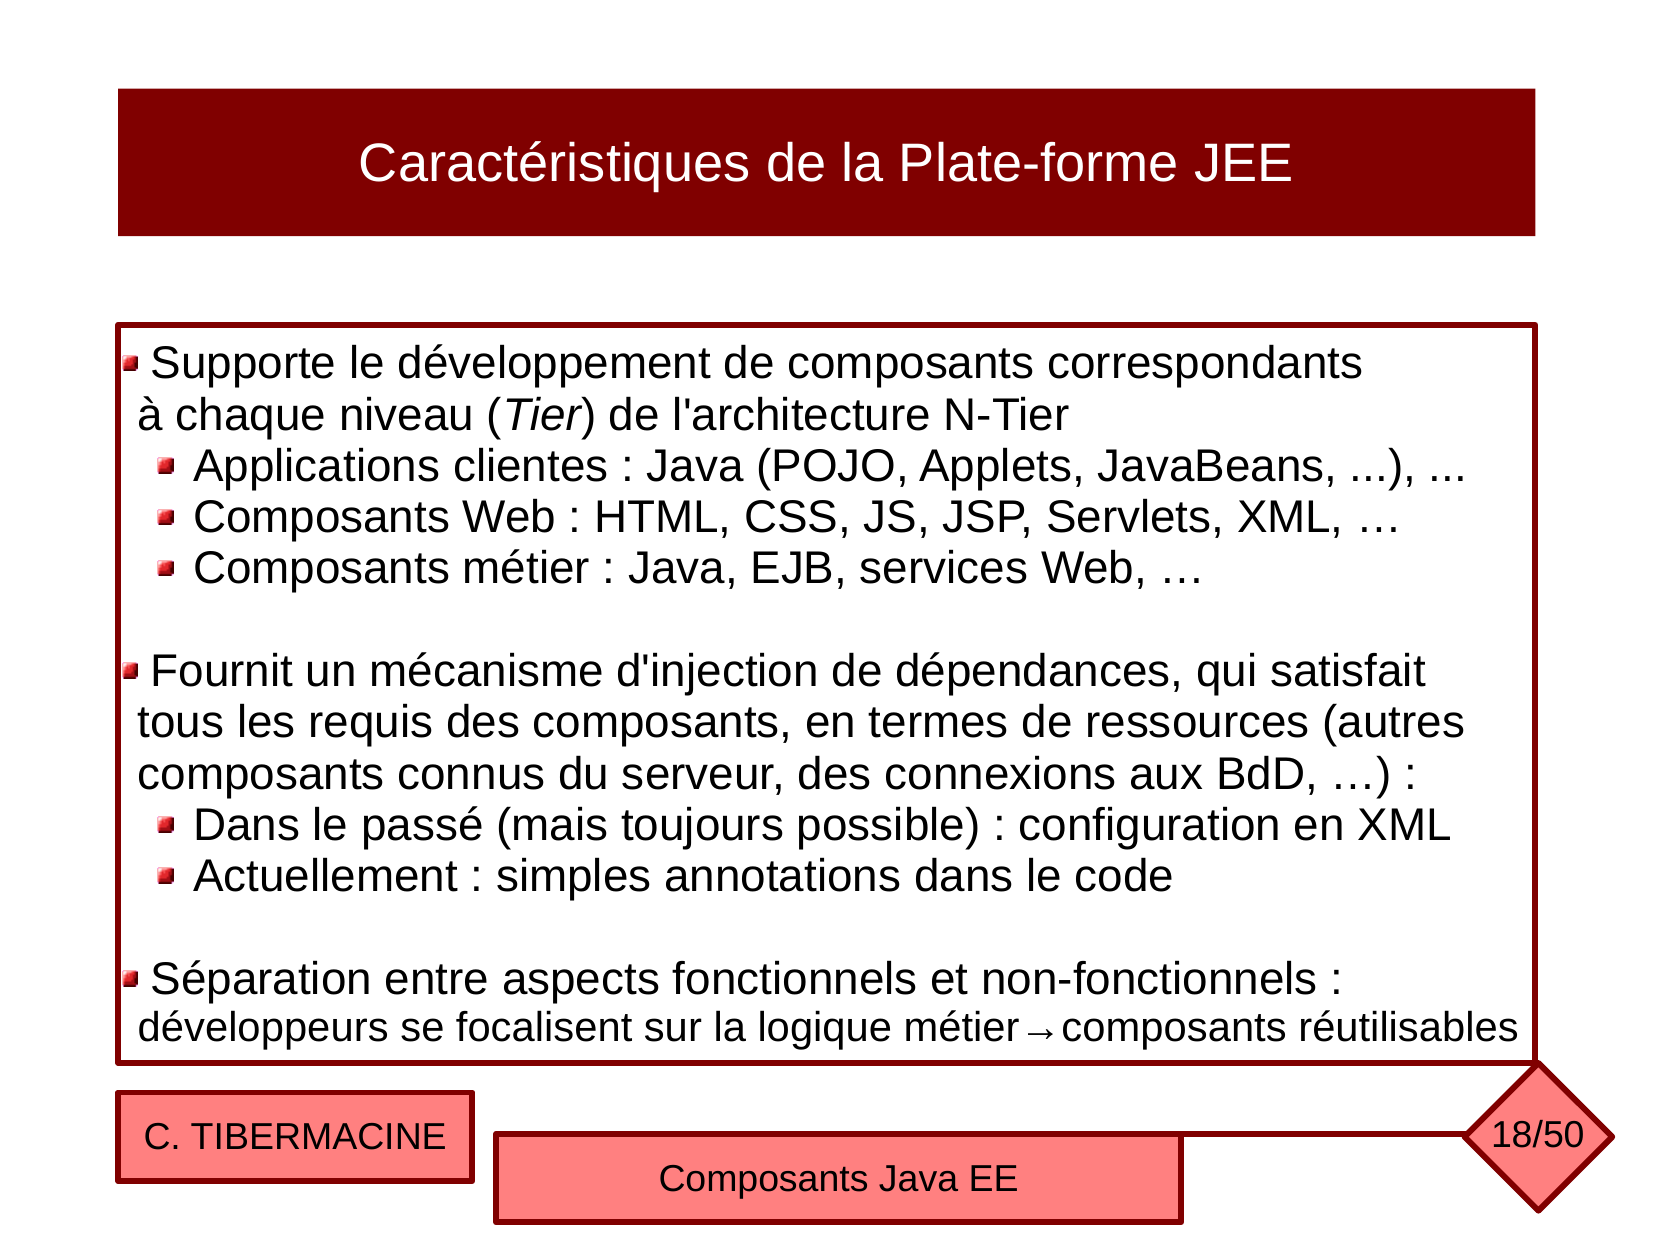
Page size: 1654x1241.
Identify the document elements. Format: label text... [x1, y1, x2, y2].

picture [157, 560, 174, 576]
picture [157, 509, 174, 525]
picture [157, 867, 174, 884]
text_box Caractéristiques de la Plate-forme JEE [118, 88, 1536, 237]
text_box [1464, 1125, 1476, 1149]
picture [122, 355, 138, 371]
text_box Supporte le développement de composants correspondants à chaque niveau (Tier) de l'architecture N-Tier Applications clientes : Java (POJO, Applets, JavaBeans, ...), ... Composants Web : HTML, CSS, JS, JSP, Servlets, XML, … Composants métier : Java, EJB, services Web, … Fournit un mécanisme d'injection de dépendances, qui satisfait tous les requis des composants, en termes de ressources (autres composants connus du serveur, des connexions aux BdD, …) : Dans le passé (mais toujours possible) : configuration en XML Actuellement : simples annotations dans le code Séparation entre aspects fonctionnels et non-fonctionnels : développeurs se focalisent sur la logique métier→composants réutilisables [118, 324, 1536, 1063]
text_box C. TIBERMACINE [118, 1092, 473, 1182]
picture [157, 816, 174, 833]
picture [122, 662, 138, 679]
text_box [1607, 1131, 1613, 1143]
text_box <numéro>/50 [1476, 1106, 1607, 1206]
text_box [1495, 1062, 1582, 1106]
picture [122, 970, 138, 987]
text_box Composants Java EE [496, 1133, 1182, 1223]
picture [157, 457, 174, 474]
text_box [1533, 1206, 1544, 1211]
